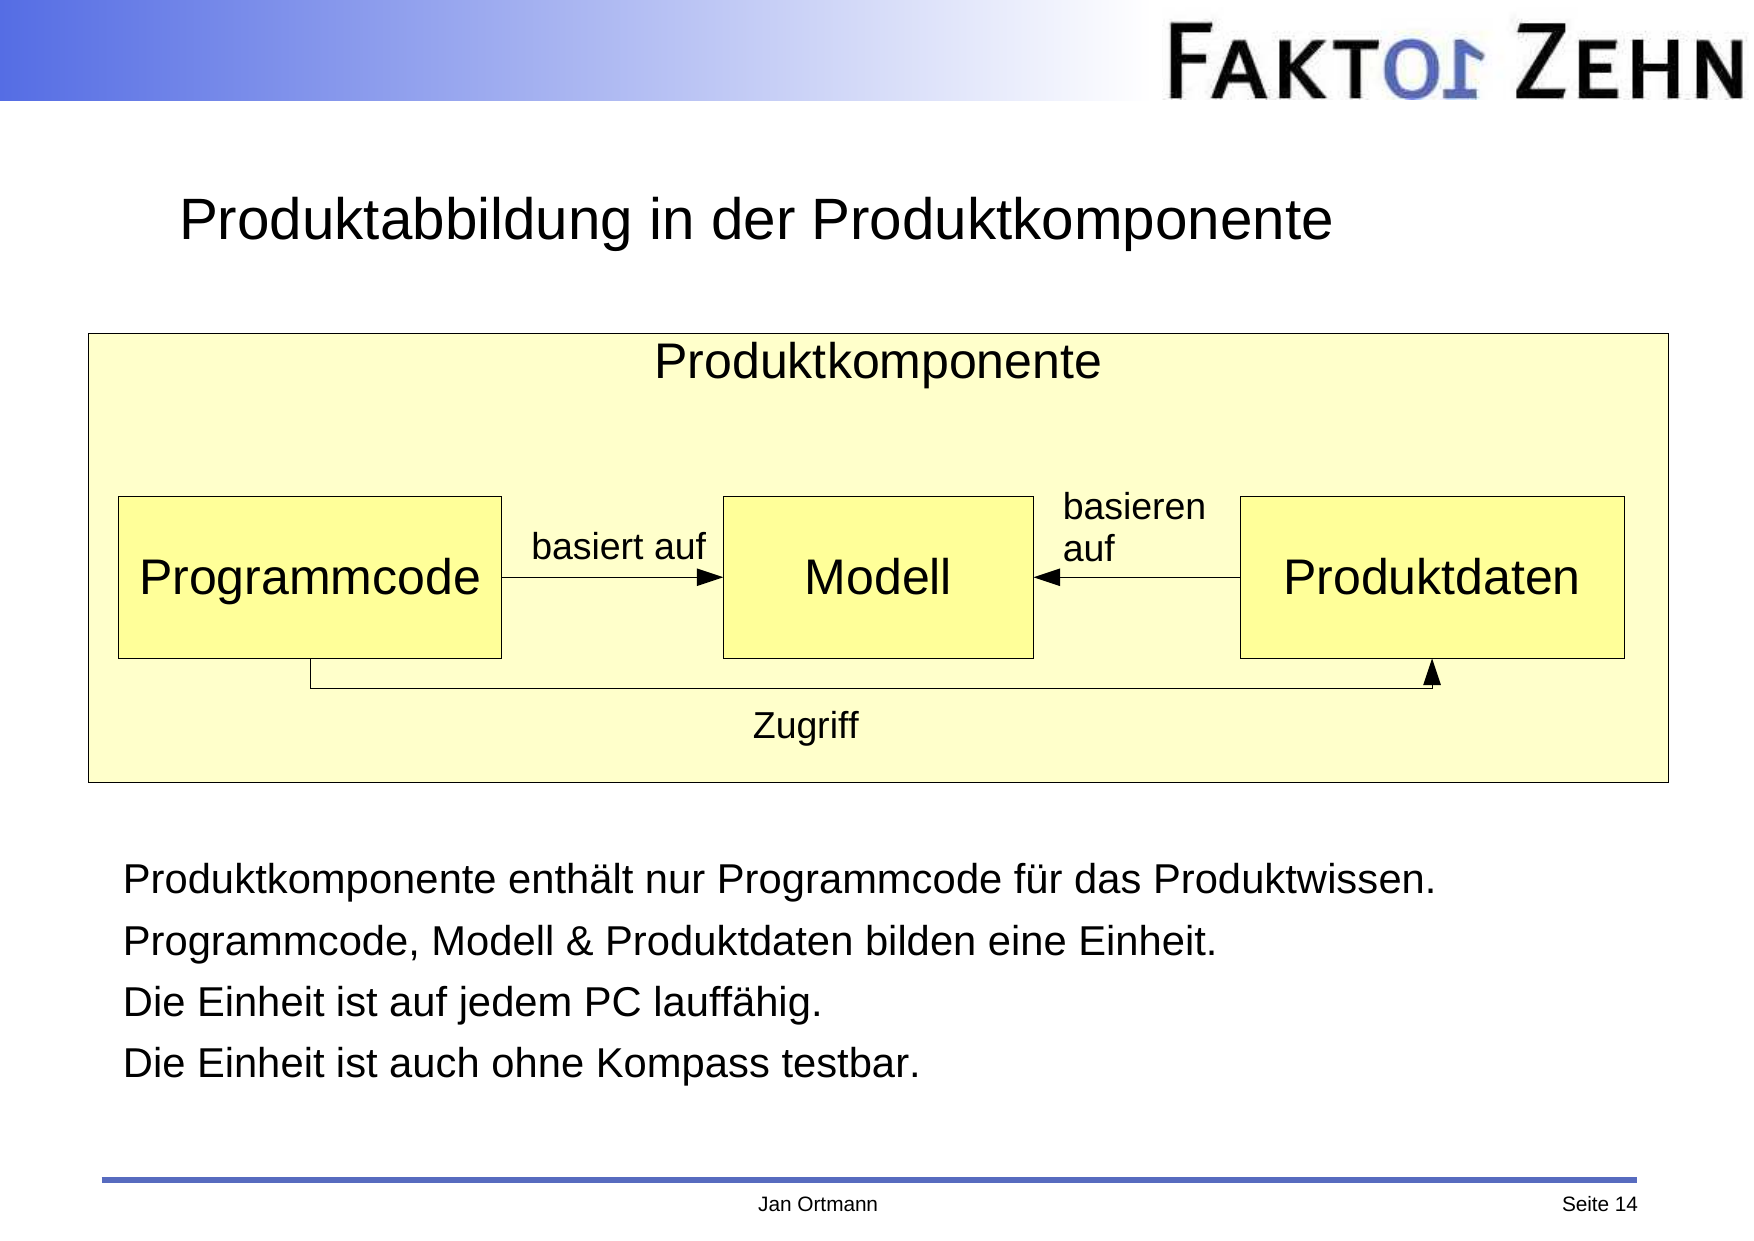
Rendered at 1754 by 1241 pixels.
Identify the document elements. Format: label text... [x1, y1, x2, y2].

picture [1162, 7, 1752, 100]
text_box basieren auf [1062, 485, 1226, 570]
text_box Zugriff [752, 704, 1004, 748]
text_box Produktdaten [1240, 496, 1625, 659]
text_box basiert auf [531, 525, 709, 568]
text_box Programmcode [118, 496, 502, 659]
text_box Produktkomponente [88, 333, 1669, 783]
title Produktabbildung in der Produktkomponente [179, 142, 1576, 296]
text_box Modell [723, 496, 1034, 659]
list Produktkomponente enthält nur Programmcode für das Produktwissen. Programmcode, Modell & Produktdaten bilden eine Einheit. Die Einheit ist auf jedem PC lauffähig. Die Einheit ist auch ohne Kompass testbar. [105, 856, 1654, 1123]
